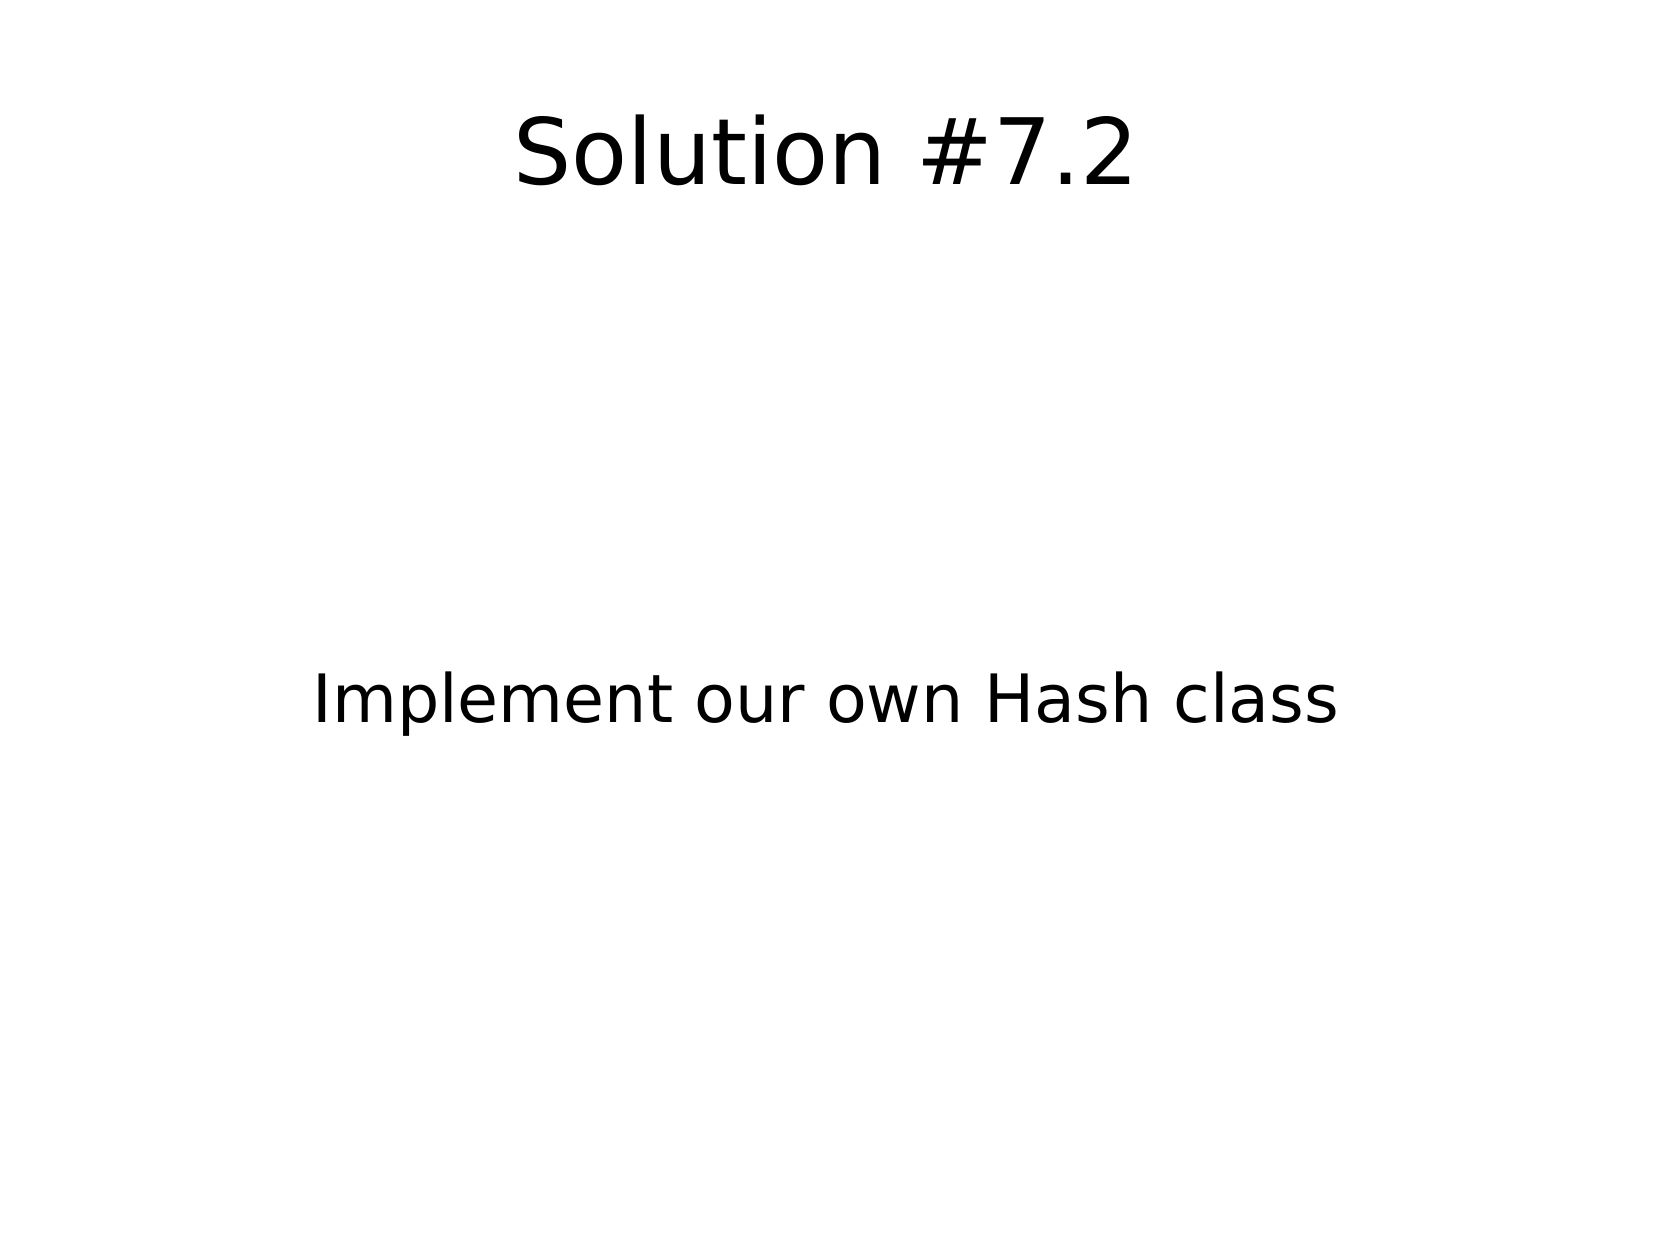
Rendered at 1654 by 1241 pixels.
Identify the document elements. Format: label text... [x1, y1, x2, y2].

subtitle Implement our own Hash class [82, 297, 1571, 1102]
title Solution #7.2 [82, 56, 1571, 250]
